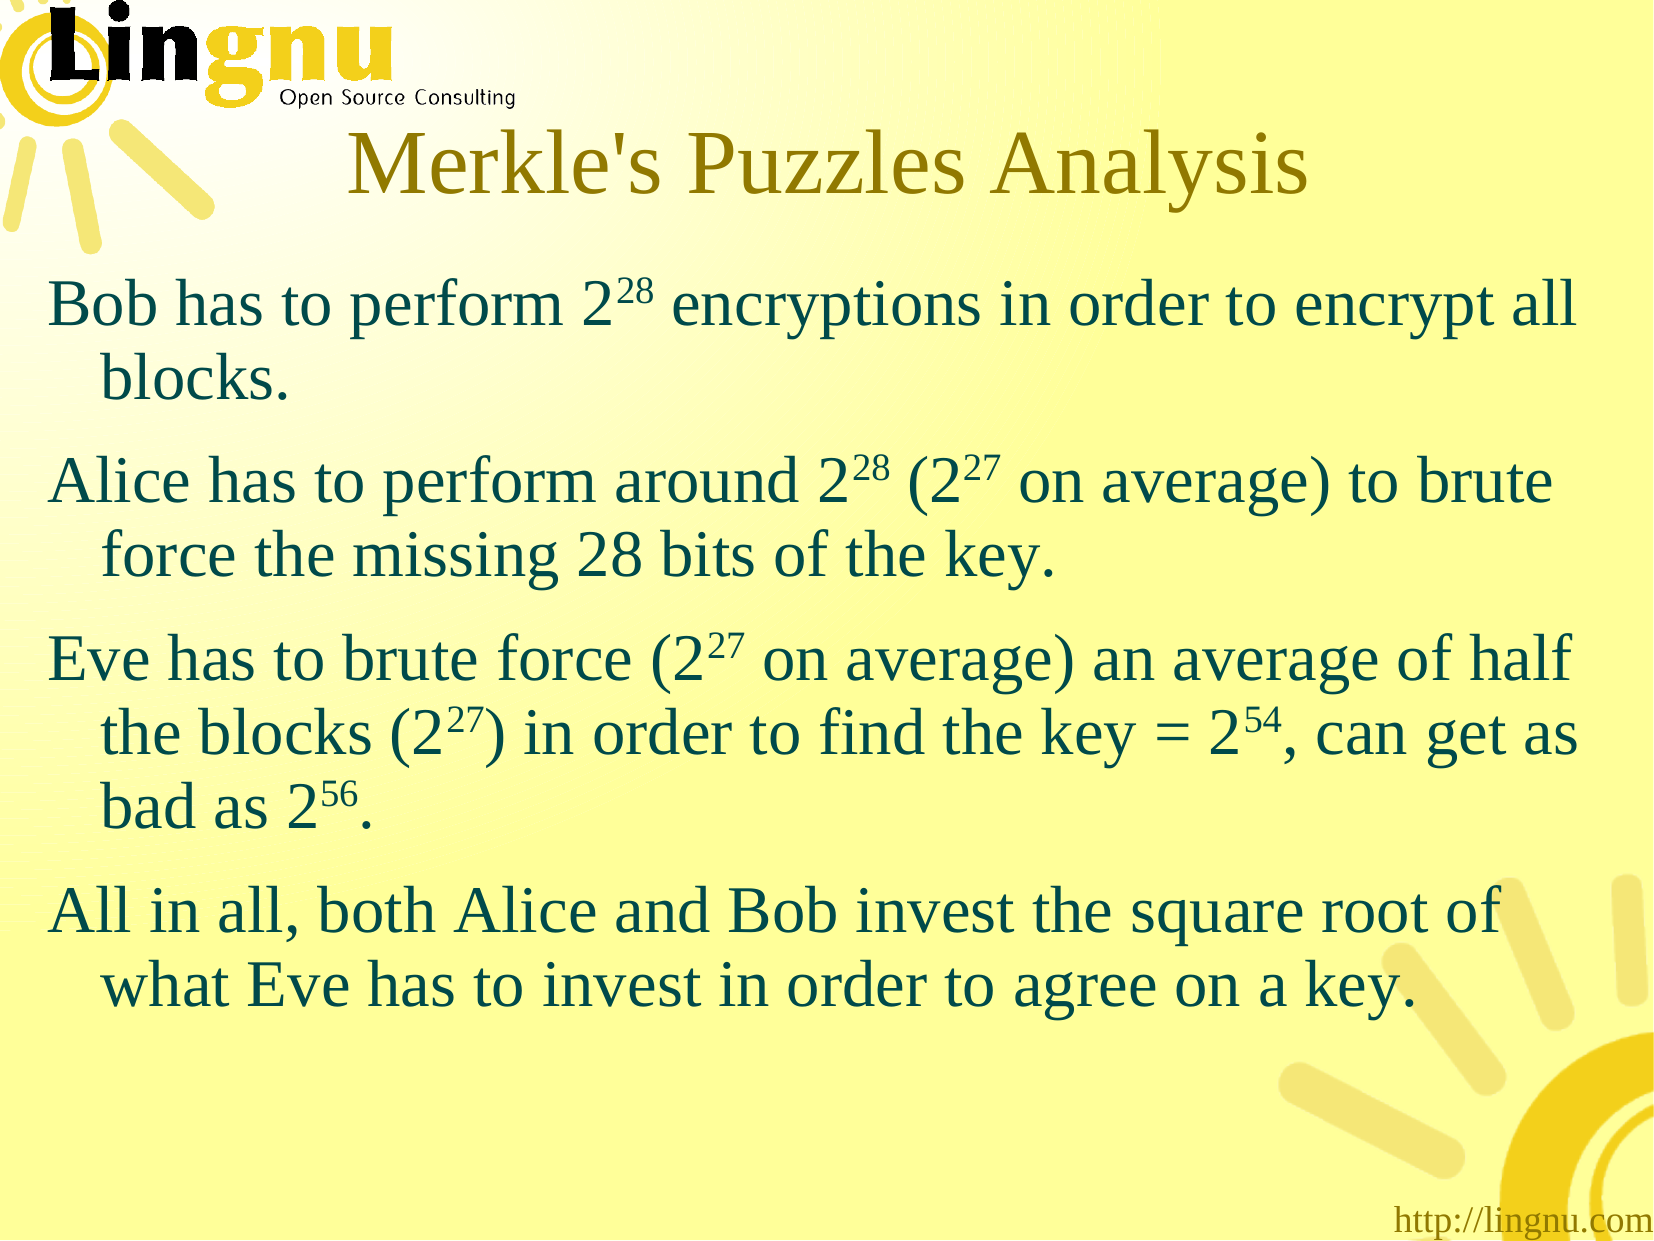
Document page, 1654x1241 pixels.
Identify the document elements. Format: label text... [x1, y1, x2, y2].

picture [0, 0, 516, 256]
picture [1256, 871, 1654, 1241]
list Bob has to perform 228 encryptions in order to encrypt all blocks. Alice has to perform around 228 (227 on average) to brute force the missing 28 bits of the key. Eve has to brute force (227 on average) an average of half the blocks (227) in order to find the key = 254, can get as bad as 256. All in all, both Alice and Bob invest the square root of what Eve has to invest in order to agree on a key. [29, 265, 1625, 1127]
title Merkle's Puzzles Analysis [123, 58, 1536, 265]
